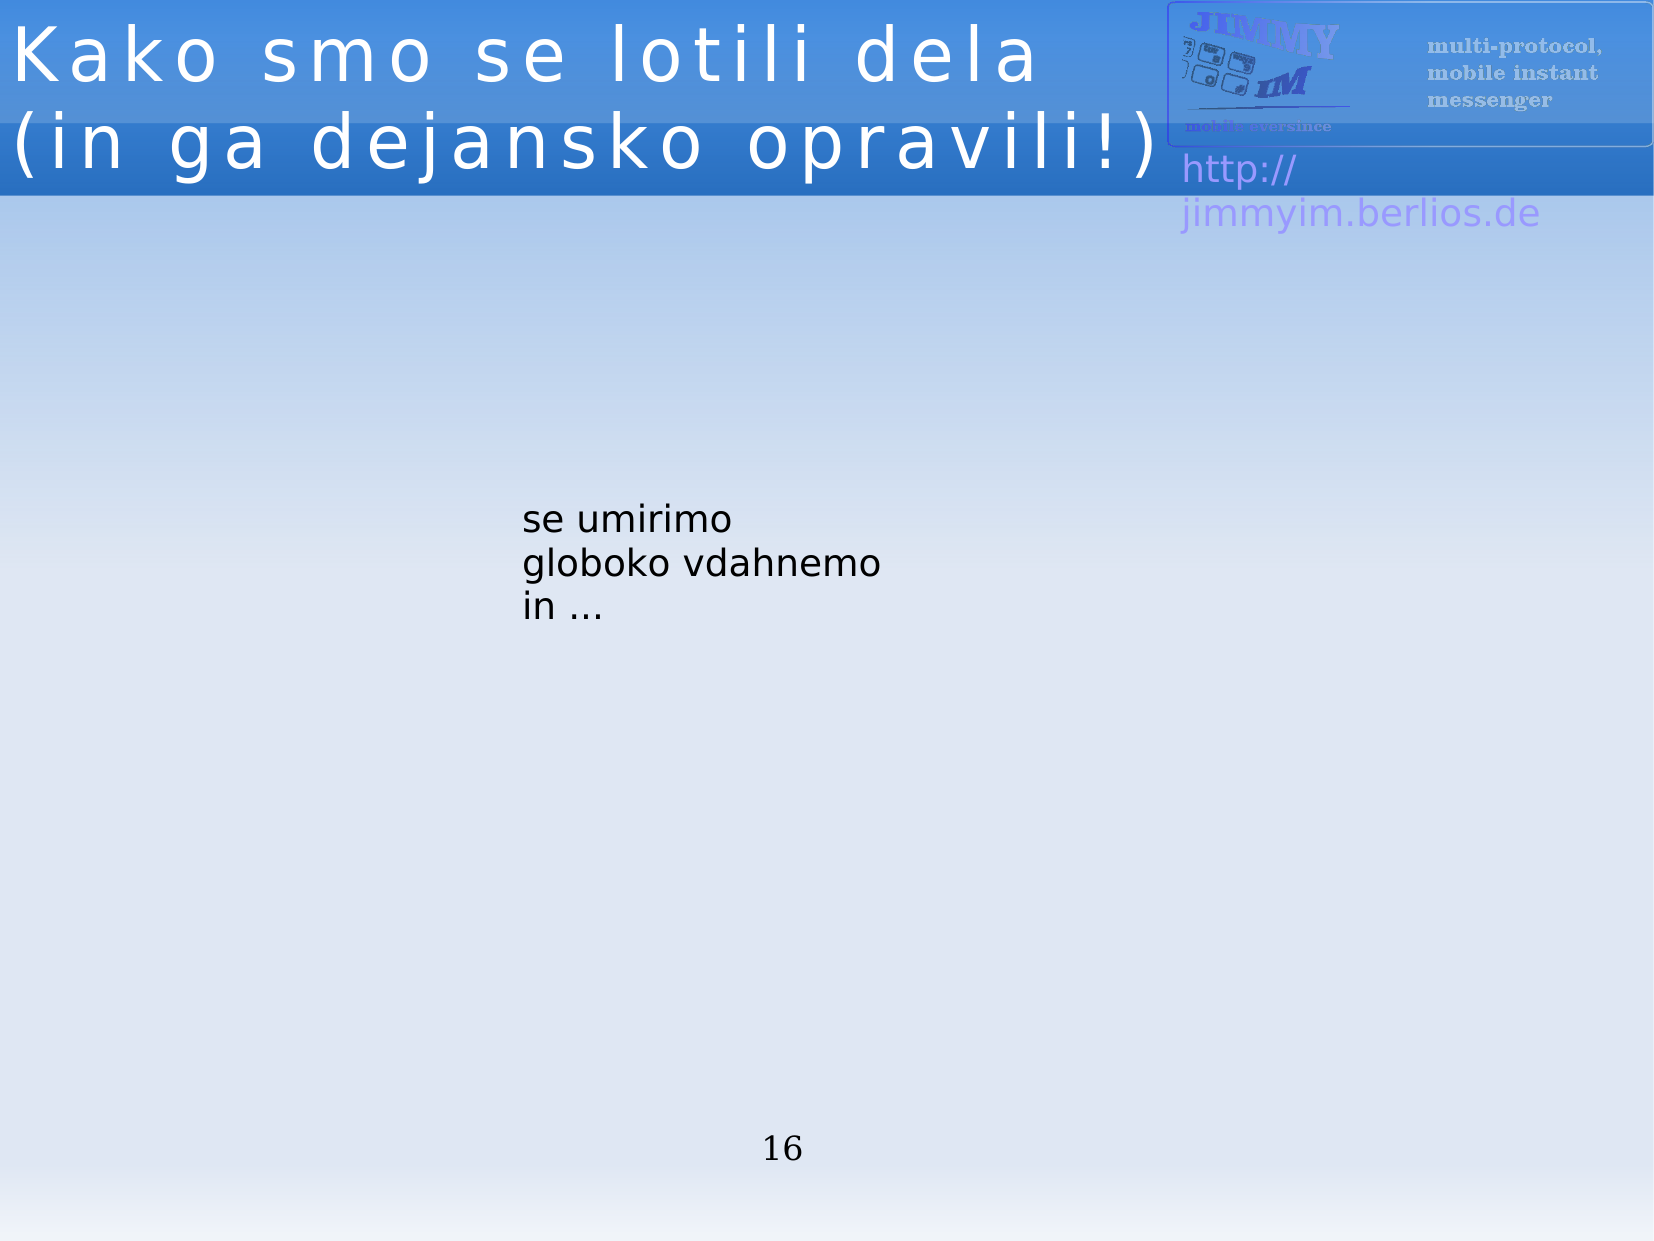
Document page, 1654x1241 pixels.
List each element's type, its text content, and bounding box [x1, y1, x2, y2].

picture [0, 0, 1654, 1241]
title Kako smo se lotili dela (in ga dejansko opravili!) [11, 7, 1167, 192]
text_box se umirimo globoko vdahnemo in ... [489, 490, 1171, 789]
